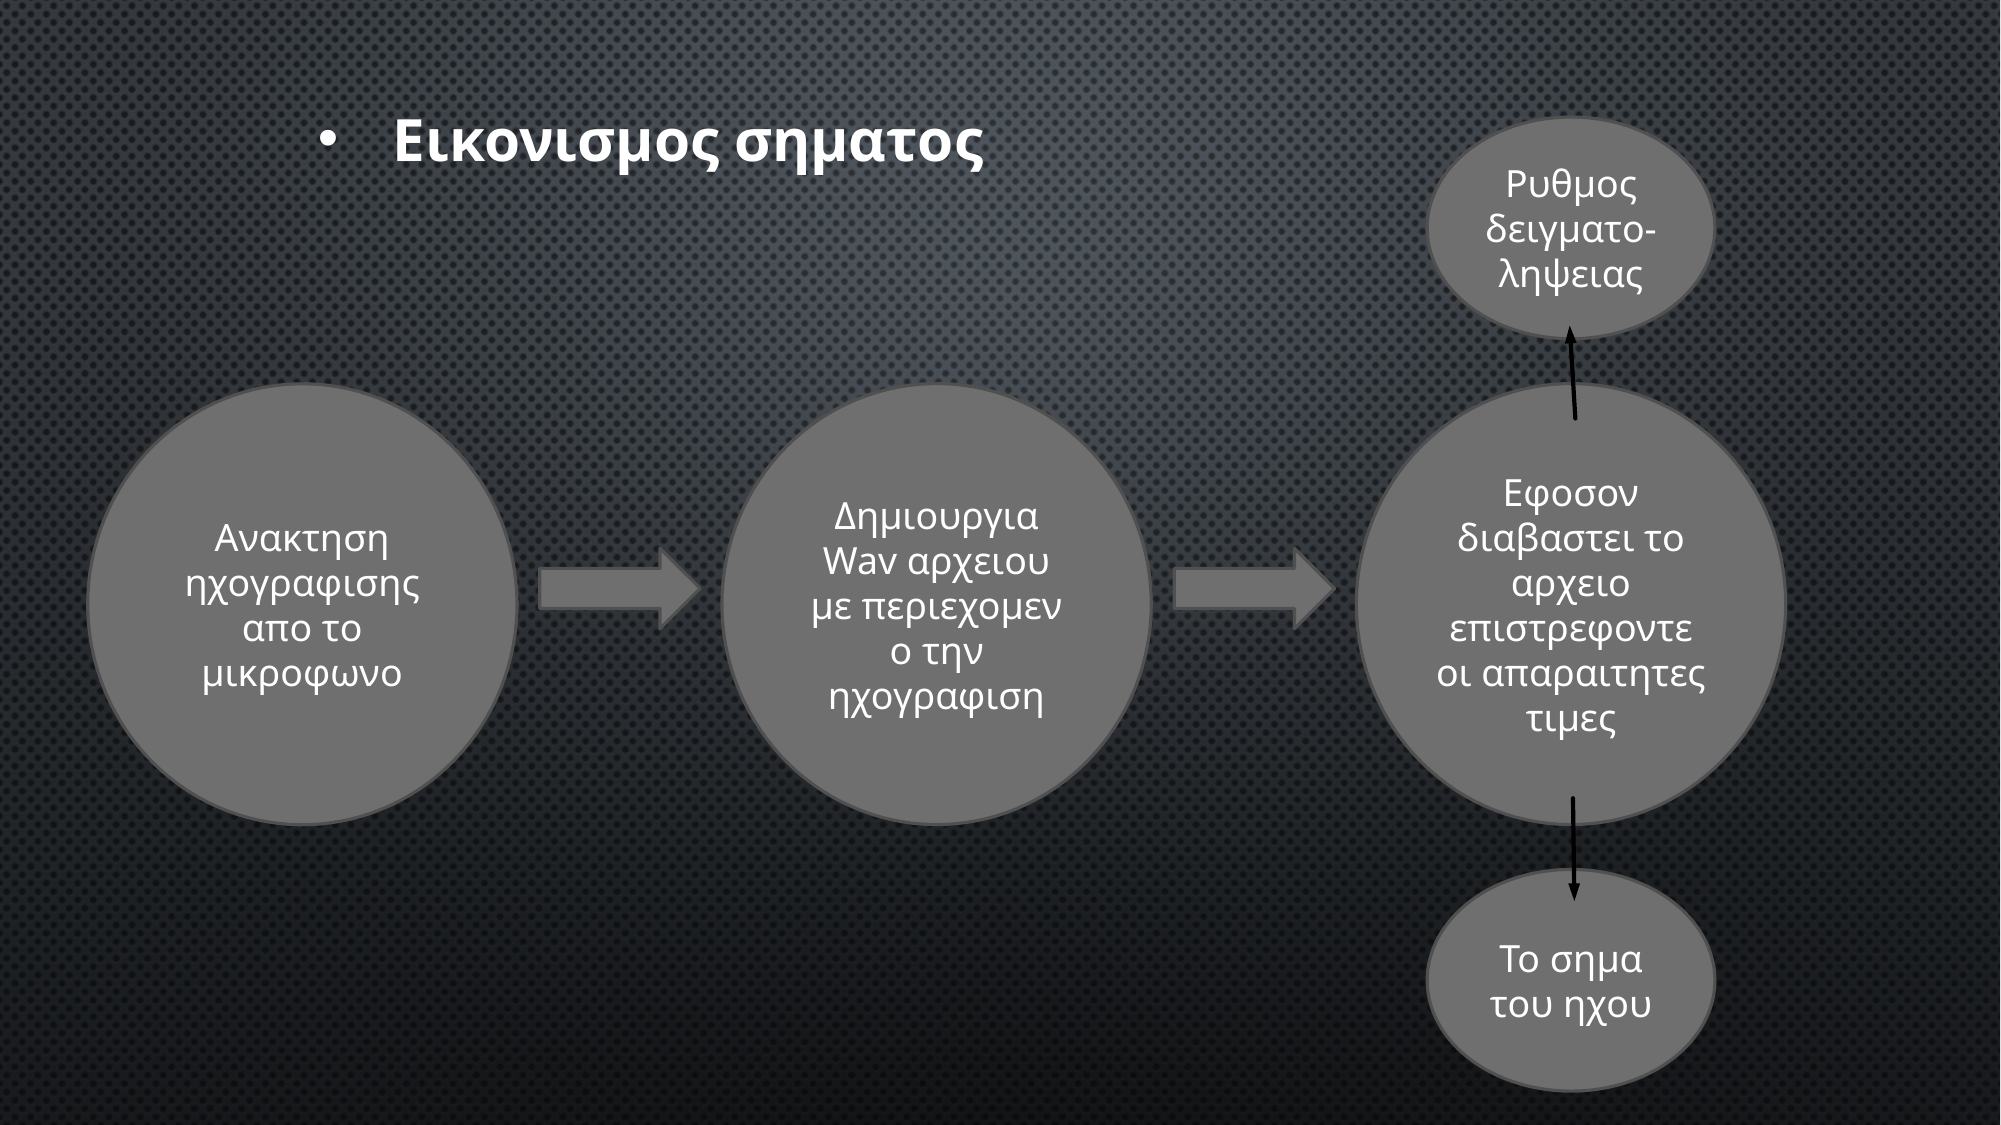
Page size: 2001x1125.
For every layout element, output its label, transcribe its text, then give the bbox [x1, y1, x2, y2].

text_box [539, 548, 701, 629]
text_box [1174, 548, 1335, 629]
text_box Εικονισμος σηματος [302, 95, 1032, 182]
text_box Ρυθμος δειγματο-ληψειας [1427, 117, 1715, 339]
text_box Το σημα του ηχου [1427, 869, 1715, 1092]
text_box Δημιουργια Wav αρχειου με περιεχομενο την ηχογραφιση [721, 383, 1152, 825]
text_box Εφοσον διαβαστει το αρχειο επιστρεφοντε οι απαραιτητες τιμες [1356, 383, 1786, 825]
text_box Ανακτηση ηχογραφισης απο το μικροφωνο [87, 383, 518, 825]
